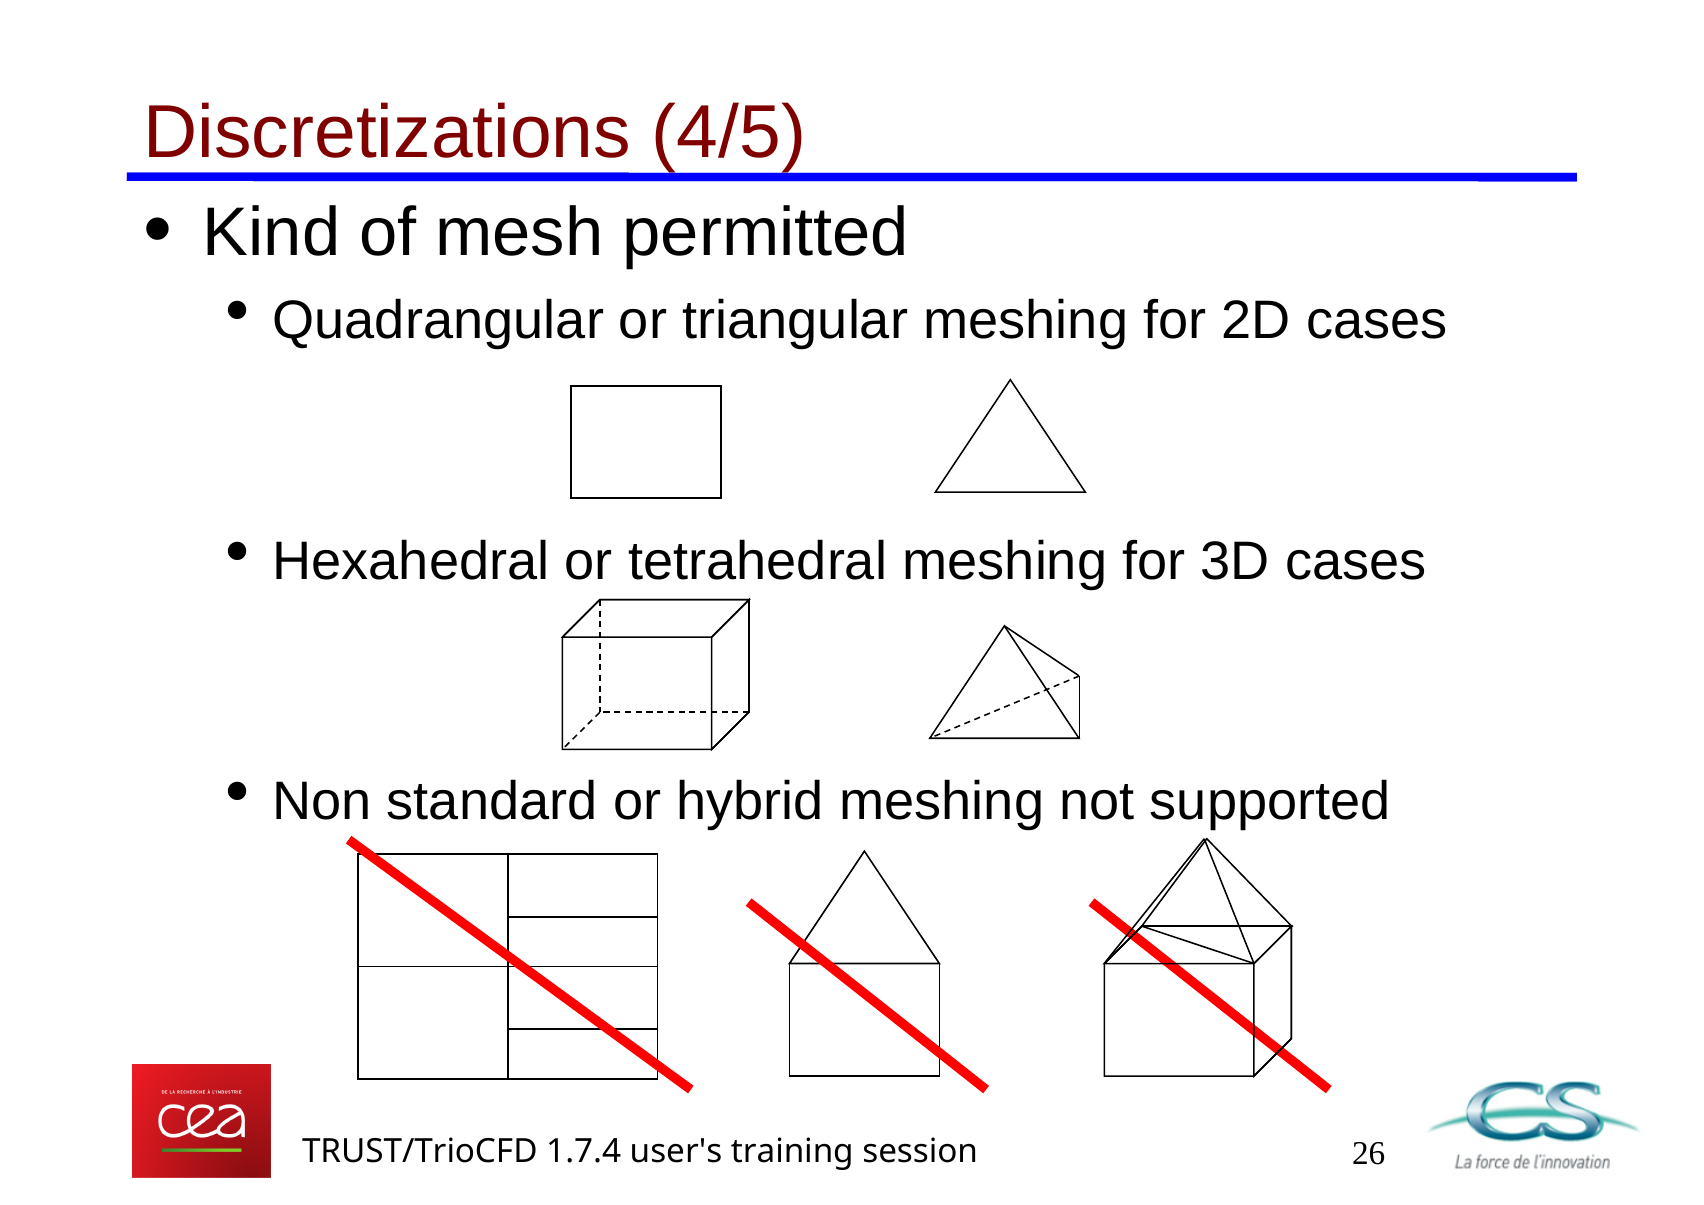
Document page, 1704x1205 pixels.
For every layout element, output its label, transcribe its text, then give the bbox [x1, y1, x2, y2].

picture [1423, 1072, 1648, 1179]
picture [132, 1064, 271, 1178]
title Discretizations (4/5) [127, 39, 1577, 172]
list Kind of mesh permitted Quadrangular or triangular meshing for 2D cases Hexahedral or tetrahedral meshing for 3D cases Non standard or hybrid meshing not supported [127, 179, 1577, 903]
